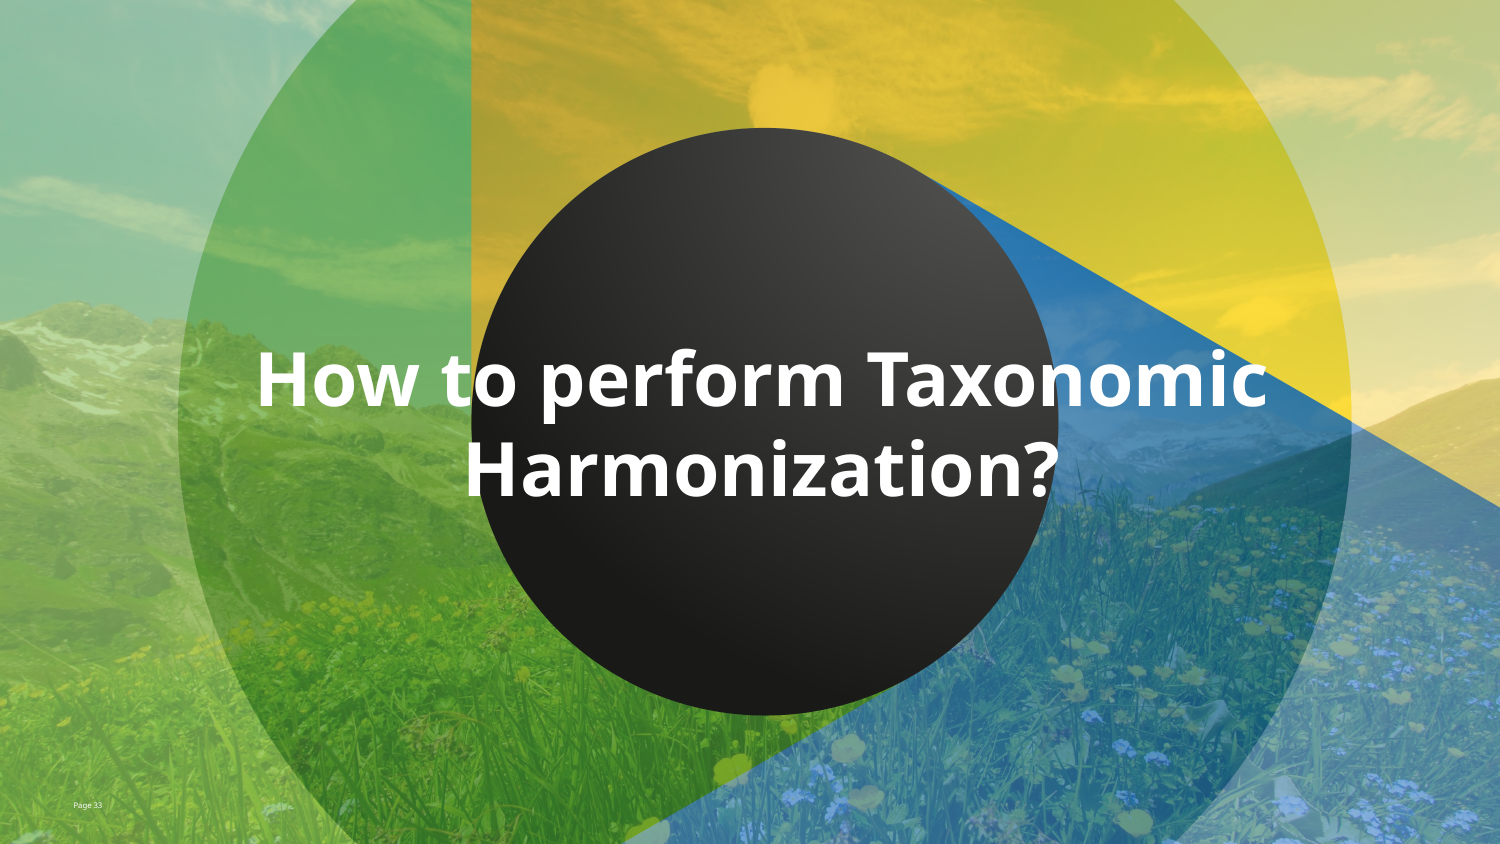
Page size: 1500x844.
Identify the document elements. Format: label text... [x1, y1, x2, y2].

picture [0, 0, 1500, 844]
list How to perform Taxonomic Harmonization? [200, 284, 1323, 560]
